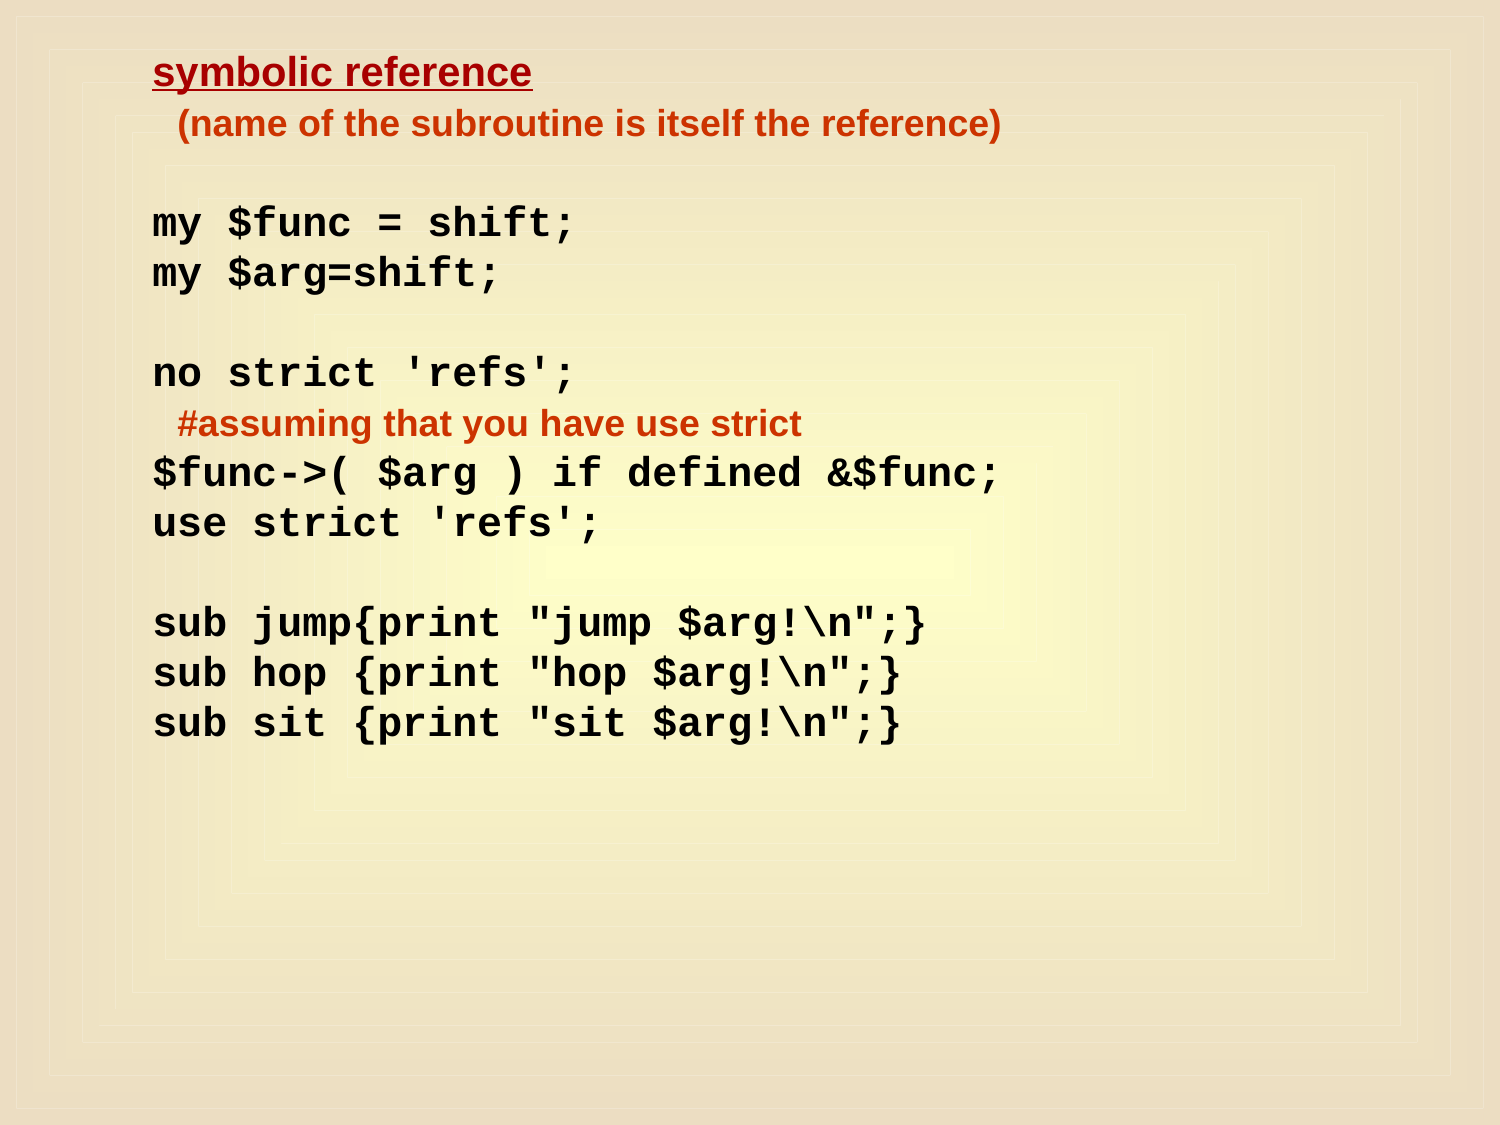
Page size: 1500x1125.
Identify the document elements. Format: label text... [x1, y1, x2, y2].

text_box symbolic reference (name of the subroutine is itself the reference) my $func = shift; my $arg=shift; no strict 'refs'; #assuming that you have use strict $func->( $arg ) if defined &$func; use strict 'refs'; sub jump{print "jump $arg!\n";} sub hop {print "hop $arg!\n";} sub sit {print "sit $arg!\n";} [137, 37, 1351, 753]
